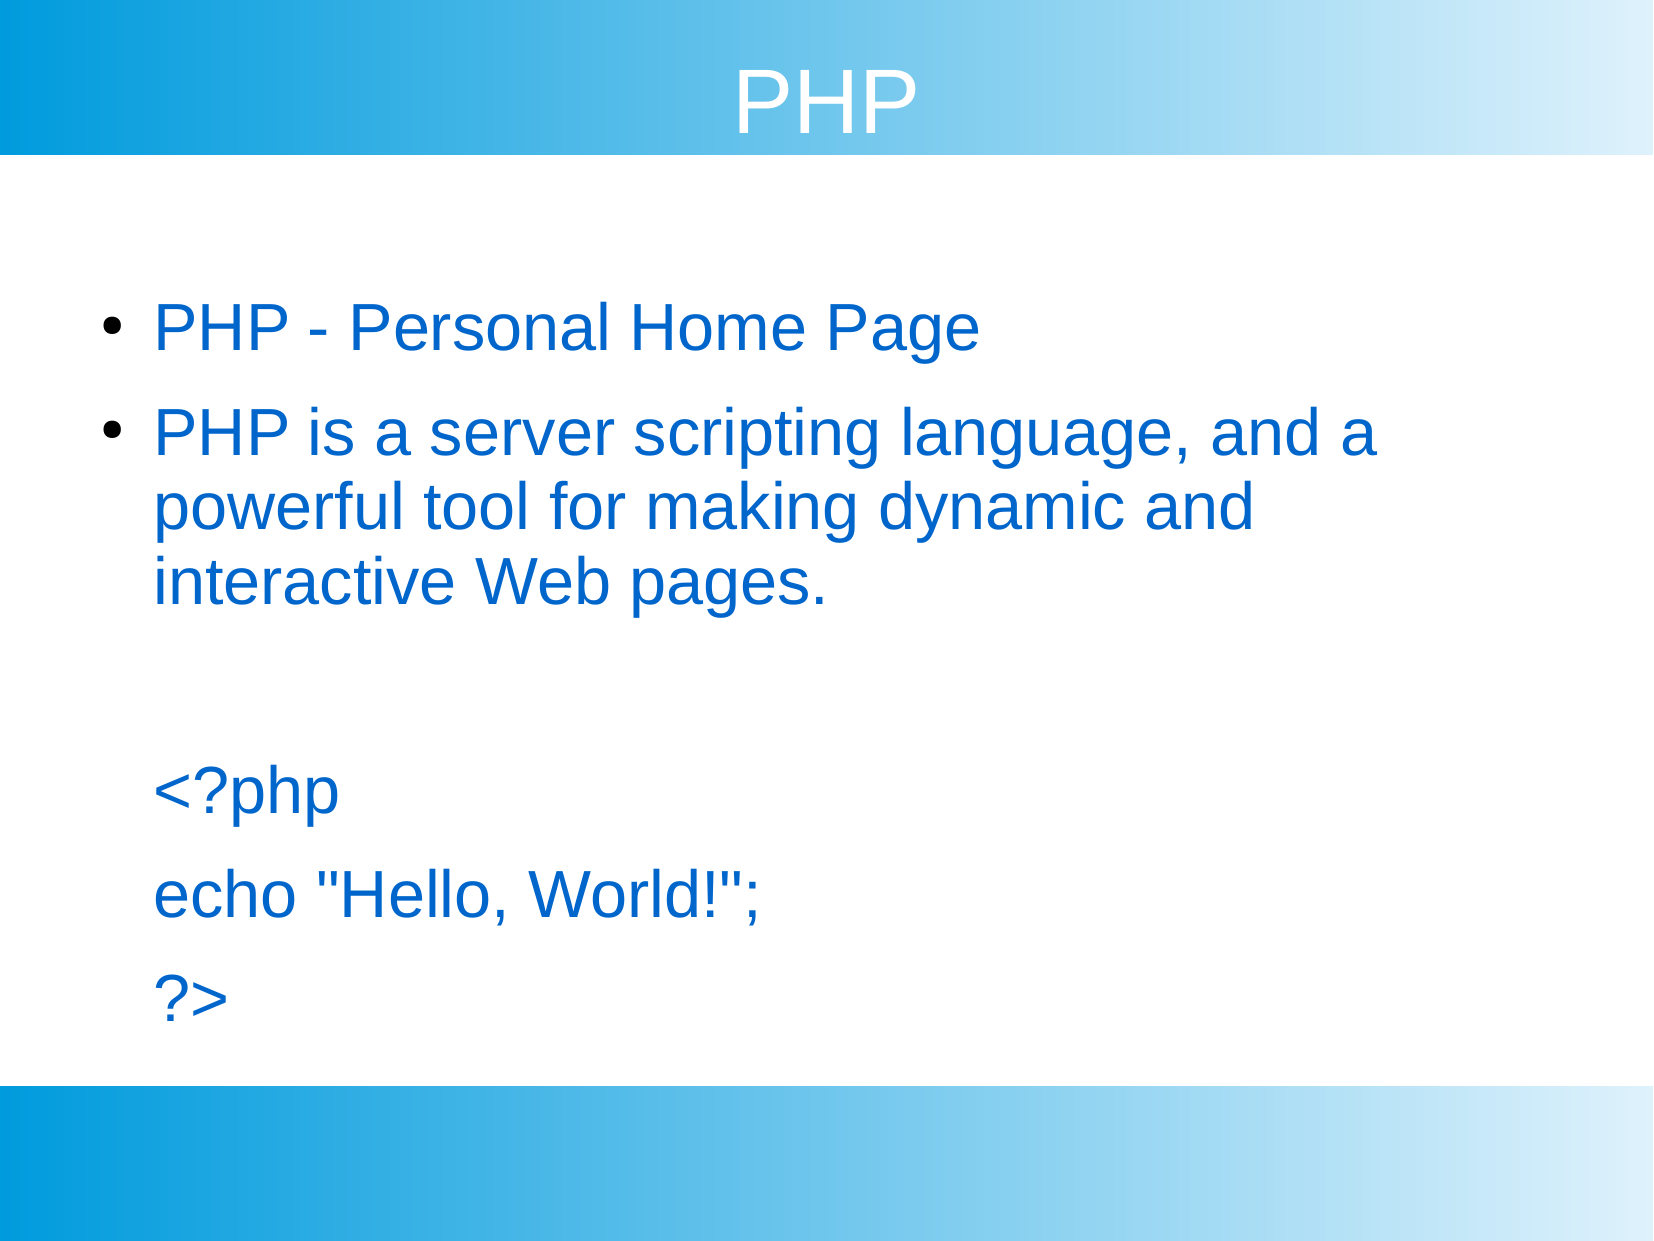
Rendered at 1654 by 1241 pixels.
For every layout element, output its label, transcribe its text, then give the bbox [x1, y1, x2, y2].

title PHP [82, 49, 1571, 155]
list PHP - Personal Home Page PHP is a server scripting language, and a powerful tool for making dynamic and interactive Web pages. <?php echo "Hello, World!"; ?> [82, 290, 1571, 1010]
